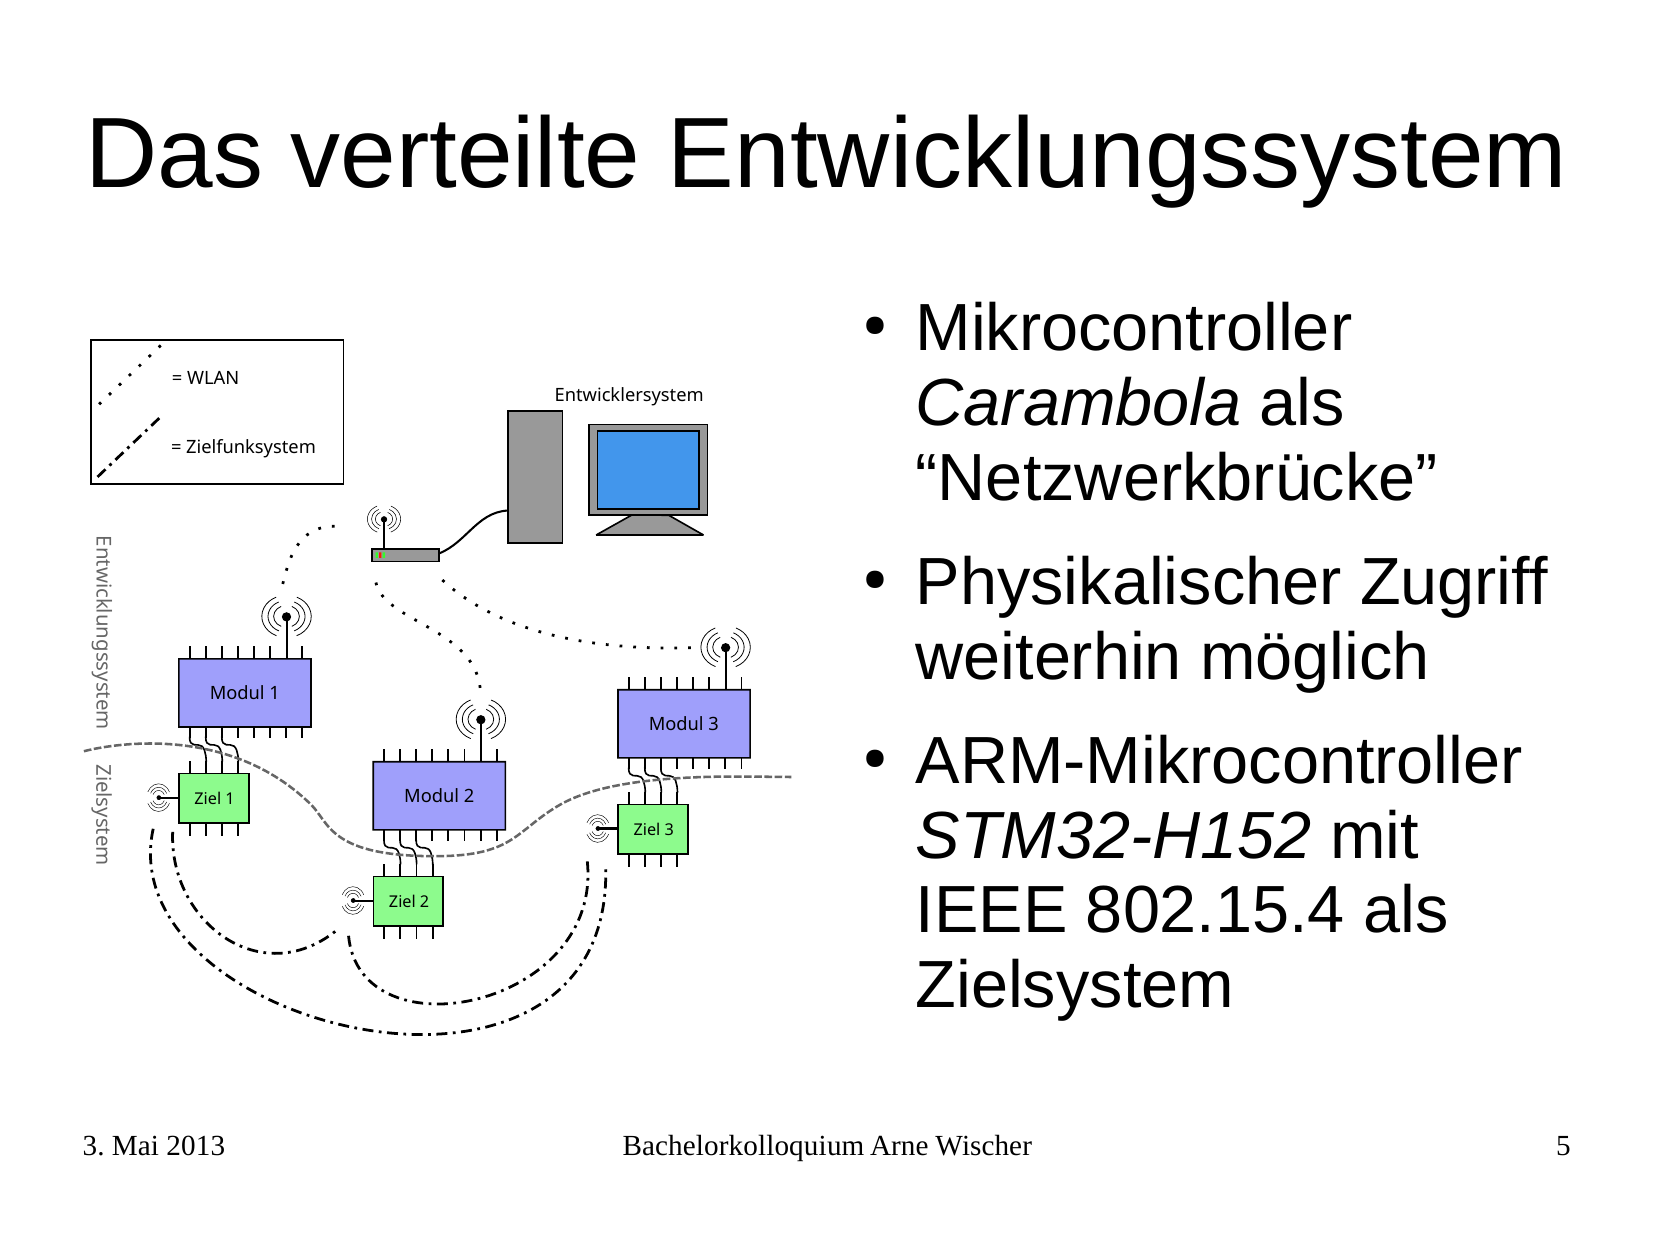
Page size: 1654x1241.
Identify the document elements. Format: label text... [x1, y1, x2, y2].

list Mikrocontroller Carambola als “Netzwerkbrücke” Physikalischer Zugriff weiterhin möglich ARM-Mikrocontroller STM32-H152 mit IEEE 802.15.4 als Zielsystem [845, 290, 1572, 1096]
picture [82, 332, 793, 1053]
title Das verteilte Entwicklungssystem [82, 49, 1571, 257]
